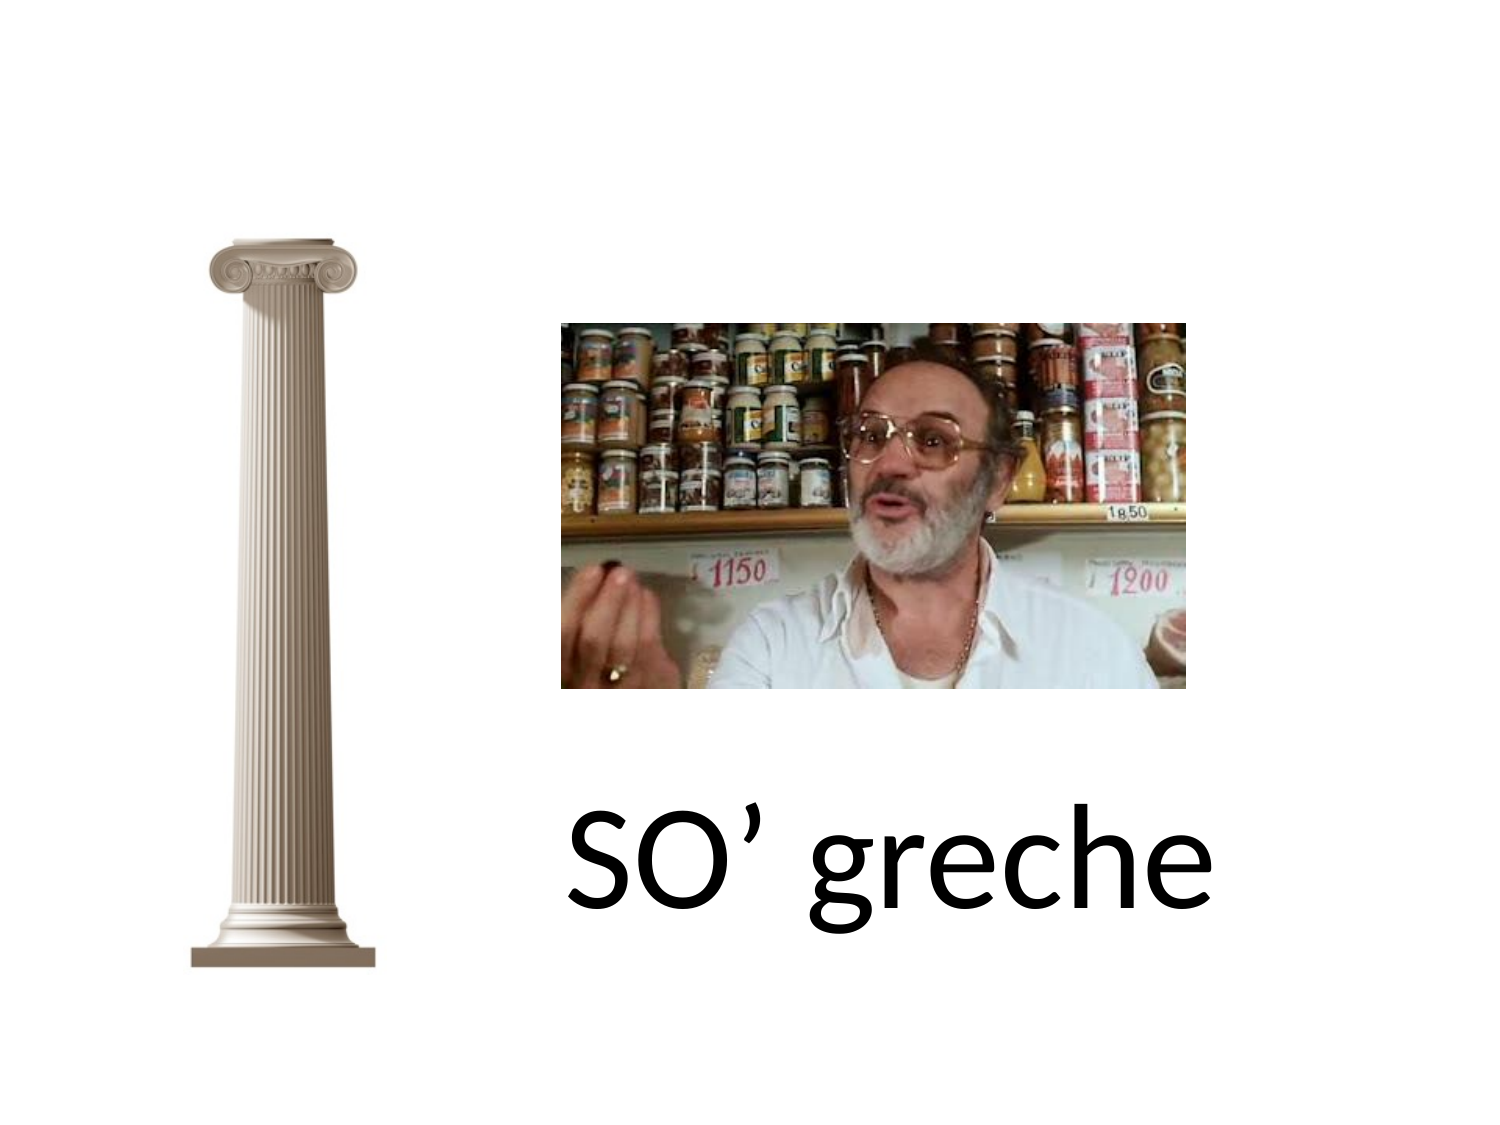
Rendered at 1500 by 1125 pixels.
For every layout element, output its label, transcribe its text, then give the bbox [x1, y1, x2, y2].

picture [561, 323, 1186, 690]
text_box SO’ greche [466, 751, 1317, 947]
picture [183, 231, 387, 975]
